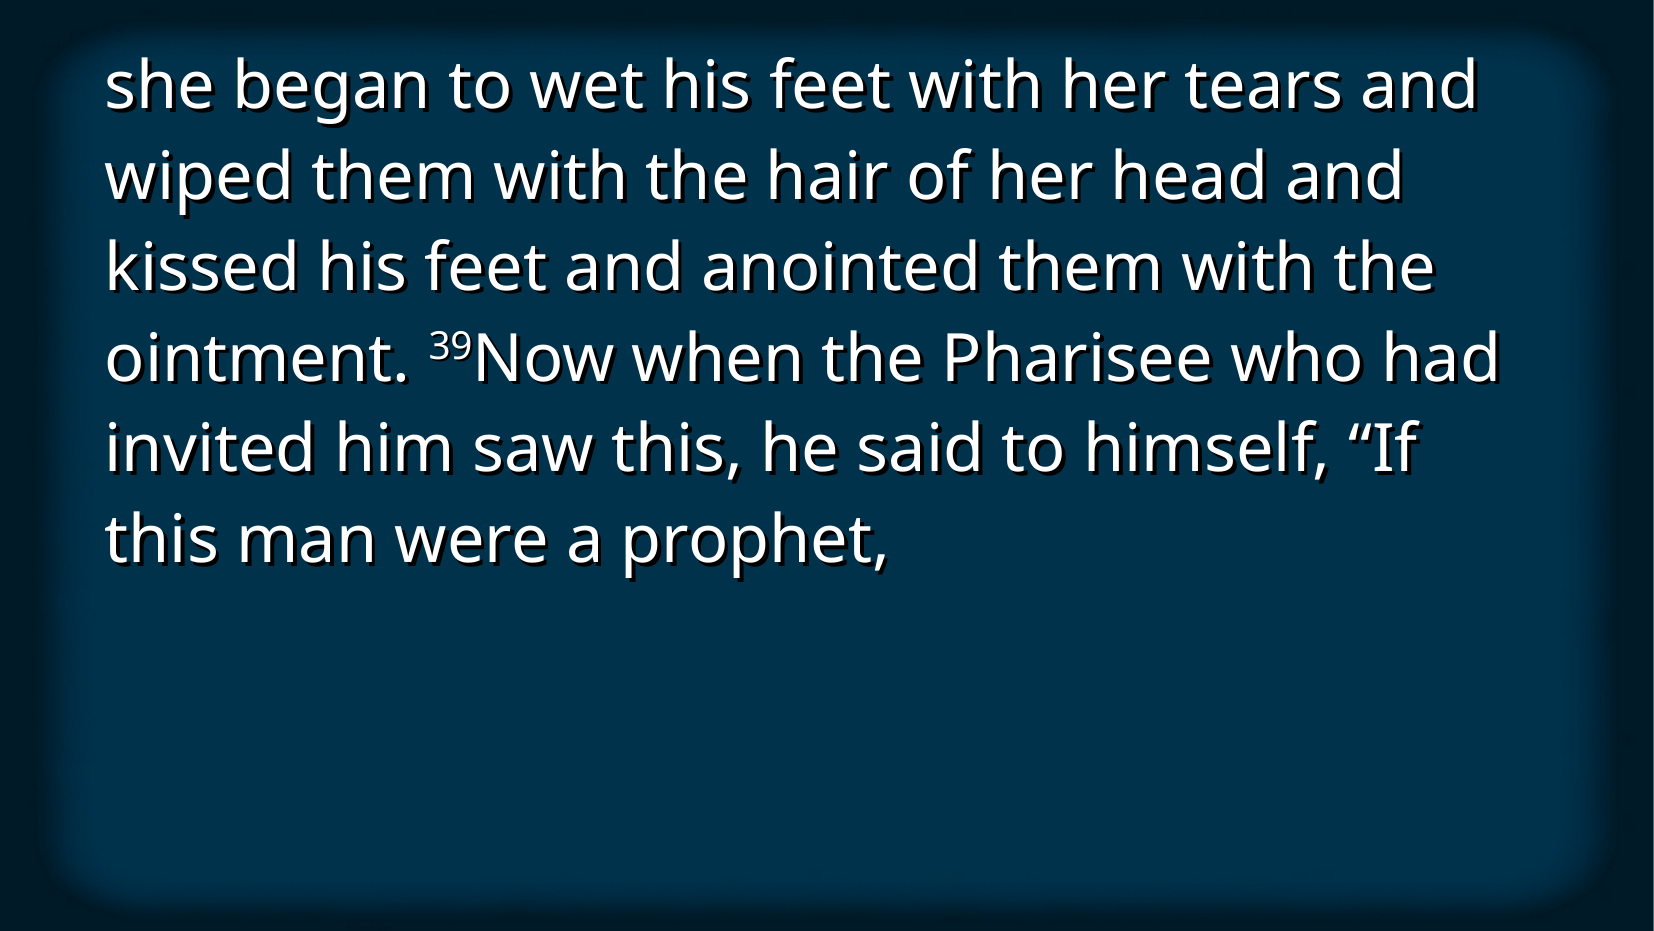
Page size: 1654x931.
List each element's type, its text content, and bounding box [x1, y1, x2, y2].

picture [0, 0, 1654, 931]
text_box she began to wet his feet with her tears and wiped them with the hair of her head and kissed his feet and anointed them with the ointment. 39Now when the Pharisee who had invited him saw this, he said to himself, “If this man were a prophet, [90, 30, 1561, 578]
